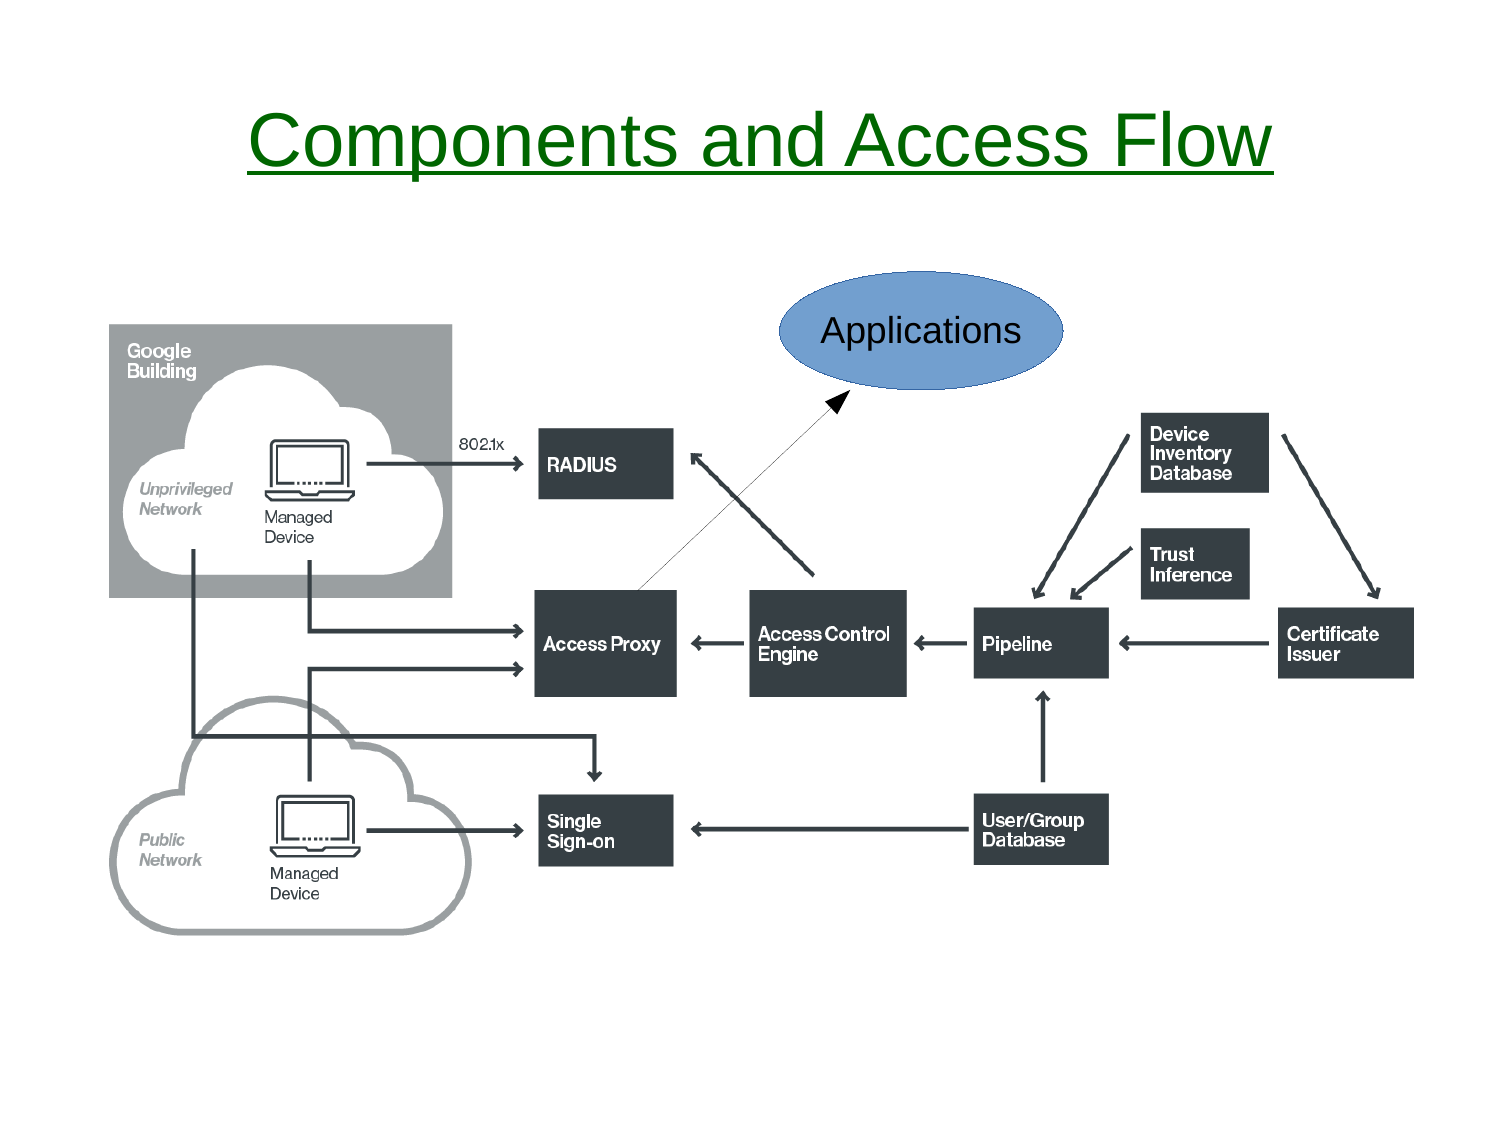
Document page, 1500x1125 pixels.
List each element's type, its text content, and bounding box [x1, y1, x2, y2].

title Components and Access Flow [75, 44, 1447, 236]
picture [76, 264, 1446, 995]
text_box Applications [779, 271, 1064, 390]
